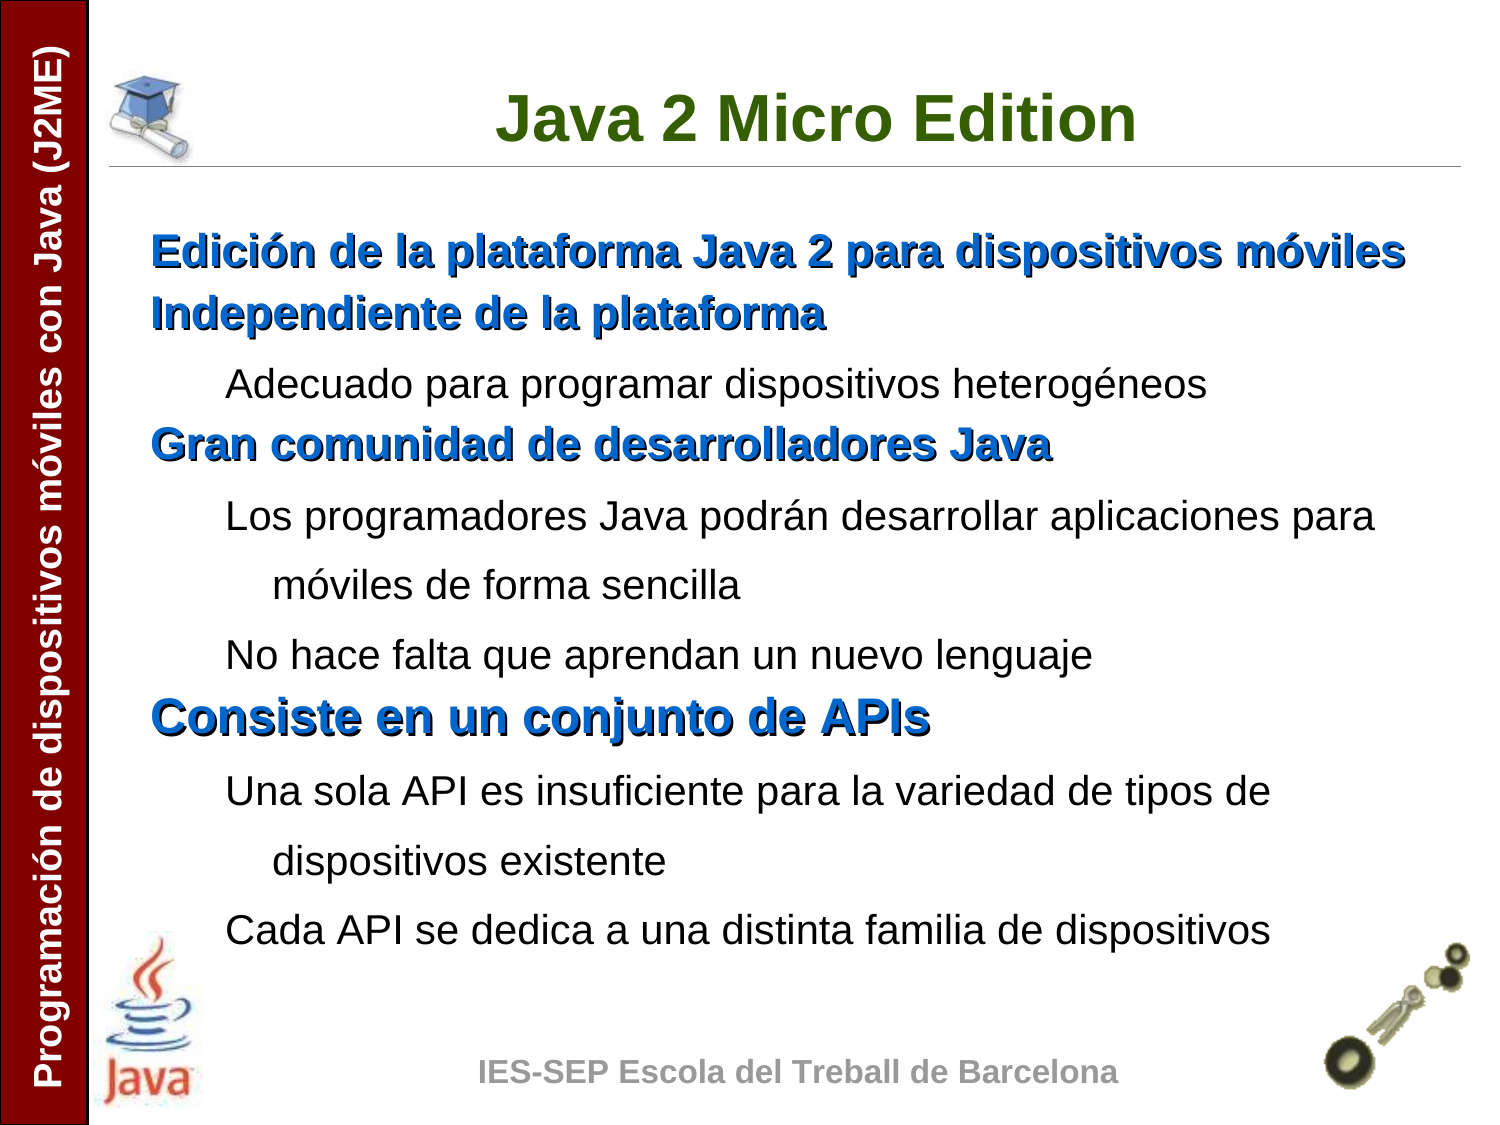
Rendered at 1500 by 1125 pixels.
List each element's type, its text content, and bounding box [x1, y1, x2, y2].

title Java 2 Micro Edition [211, 75, 1424, 163]
list Edición de la plataforma Java 2 para dispositivos móviles Independiente de la plataforma Adecuado para programar dispositivos heterogéneos Gran comunidad de desarrolladores Java Los programadores Java podrán desarrollar aplicaciones para móviles de forma sencilla No hace falta que aprendan un nuevo lenguaje Consiste en un conjunto de APIs Una sola API es insuficiente para la variedad de tipos de dispositivos existente Cada API se dedica a una distinta familia de dispositivos [150, 224, 1483, 988]
picture [1322, 988, 1471, 1094]
picture [93, 61, 206, 174]
picture [93, 931, 204, 1109]
